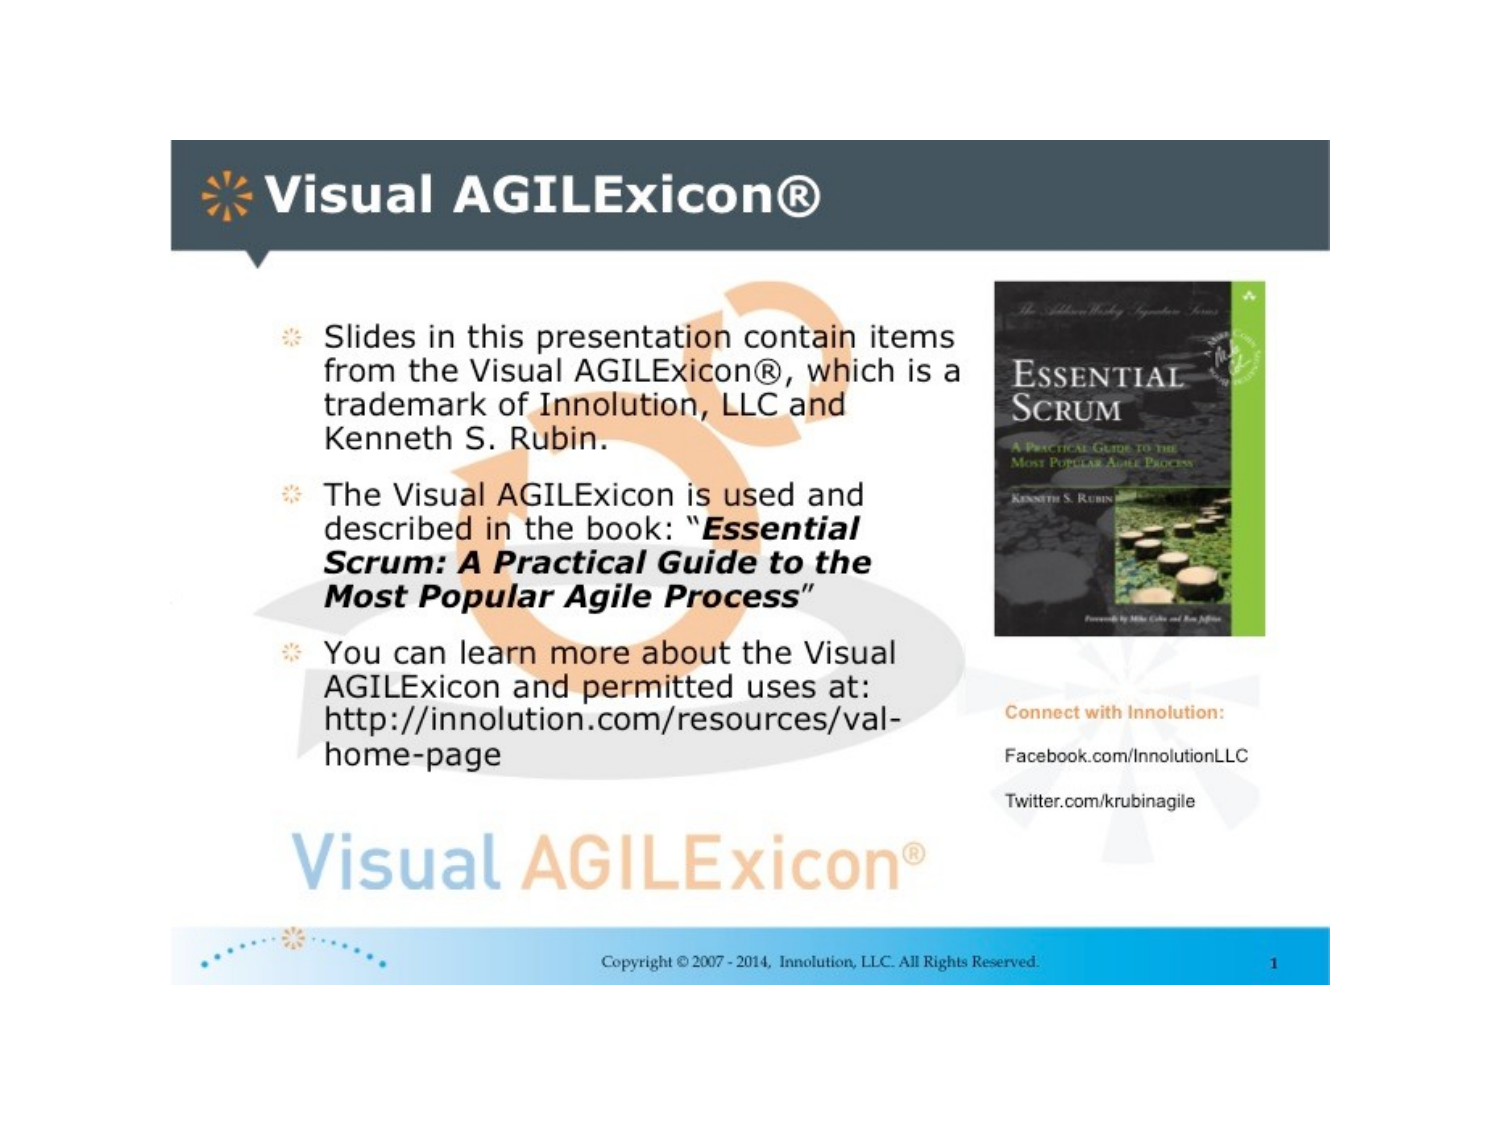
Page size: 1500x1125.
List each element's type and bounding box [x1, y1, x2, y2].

picture [1270, 959, 1277, 969]
picture [170, 140, 1330, 985]
